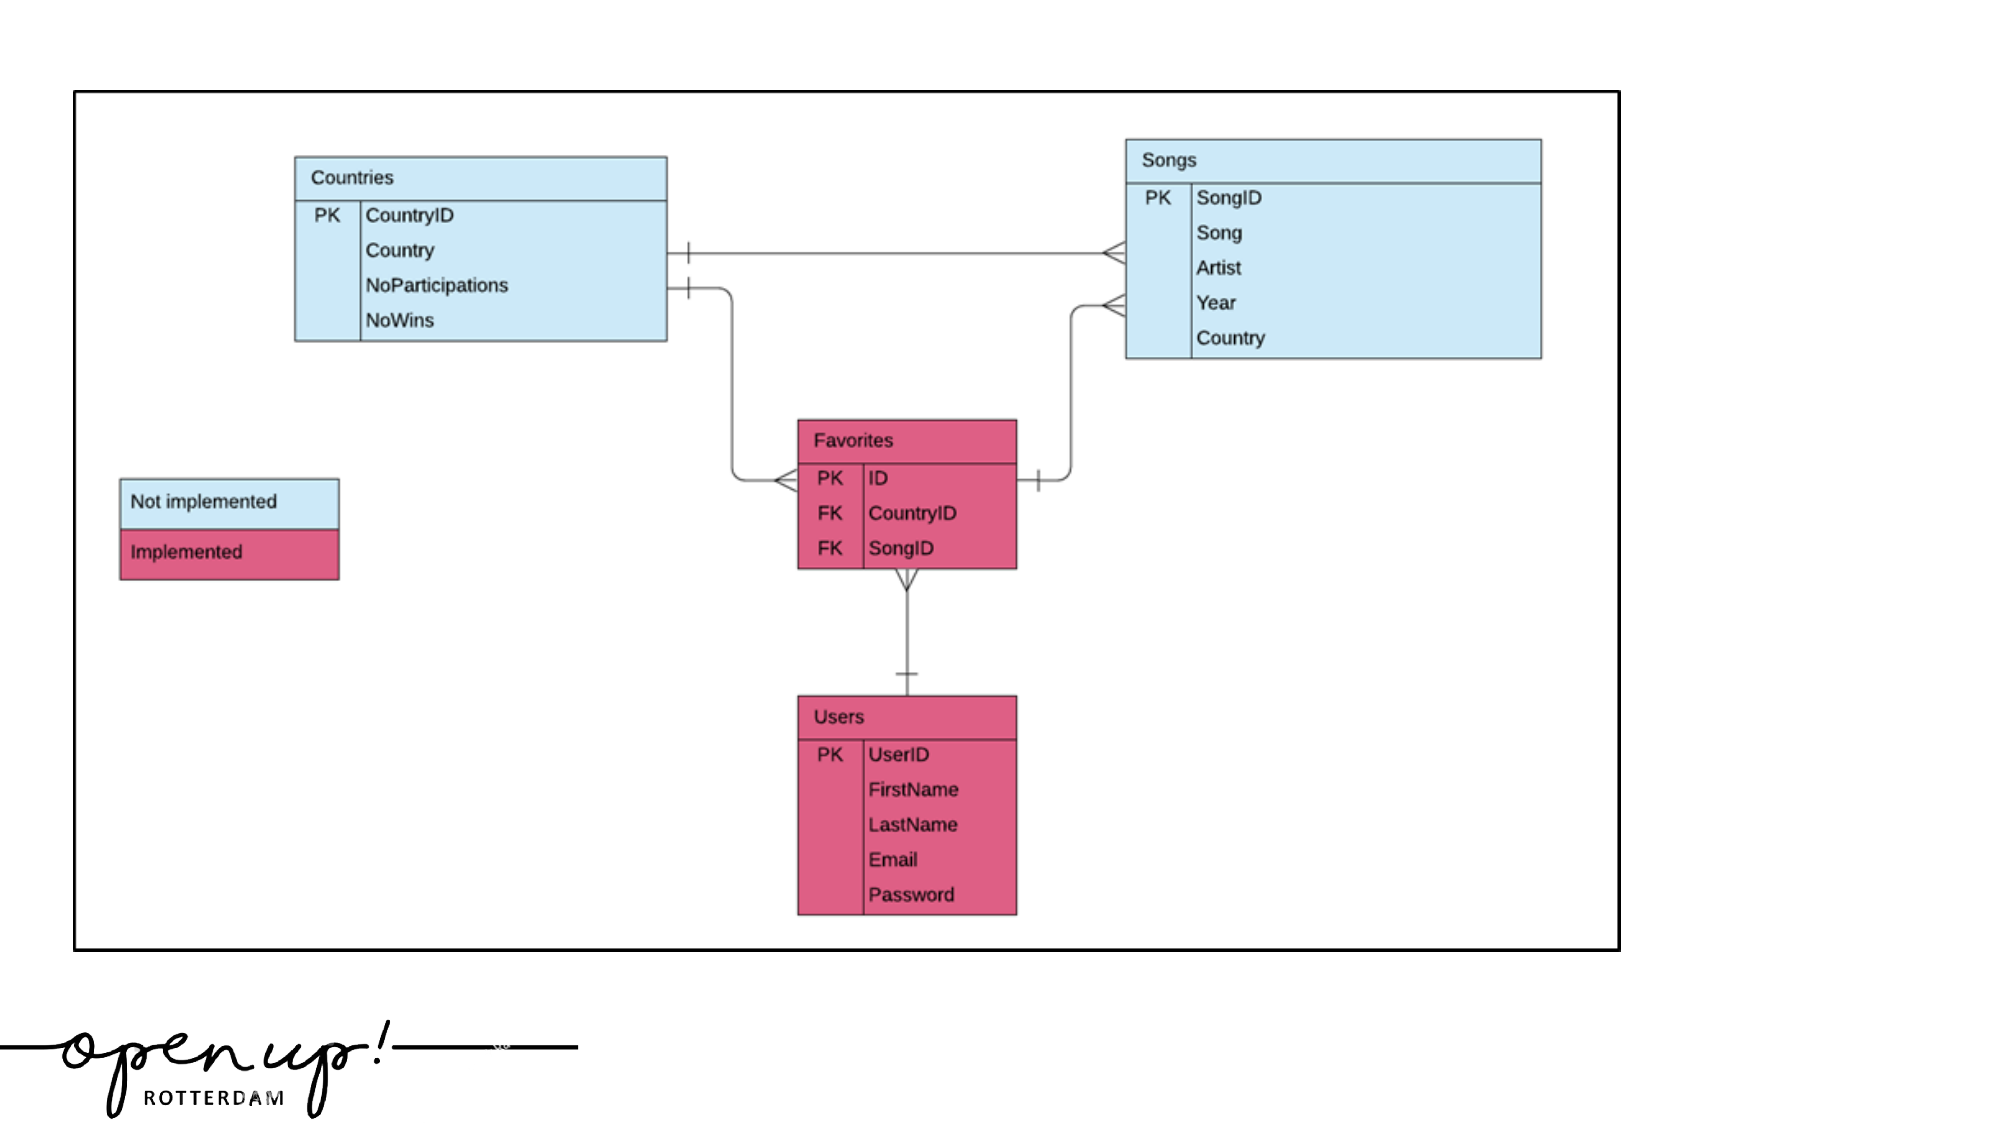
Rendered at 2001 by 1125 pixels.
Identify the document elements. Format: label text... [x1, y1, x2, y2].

title ERD [137, 59, 1863, 278]
picture [0, 1019, 579, 1125]
picture [73, 90, 1621, 952]
